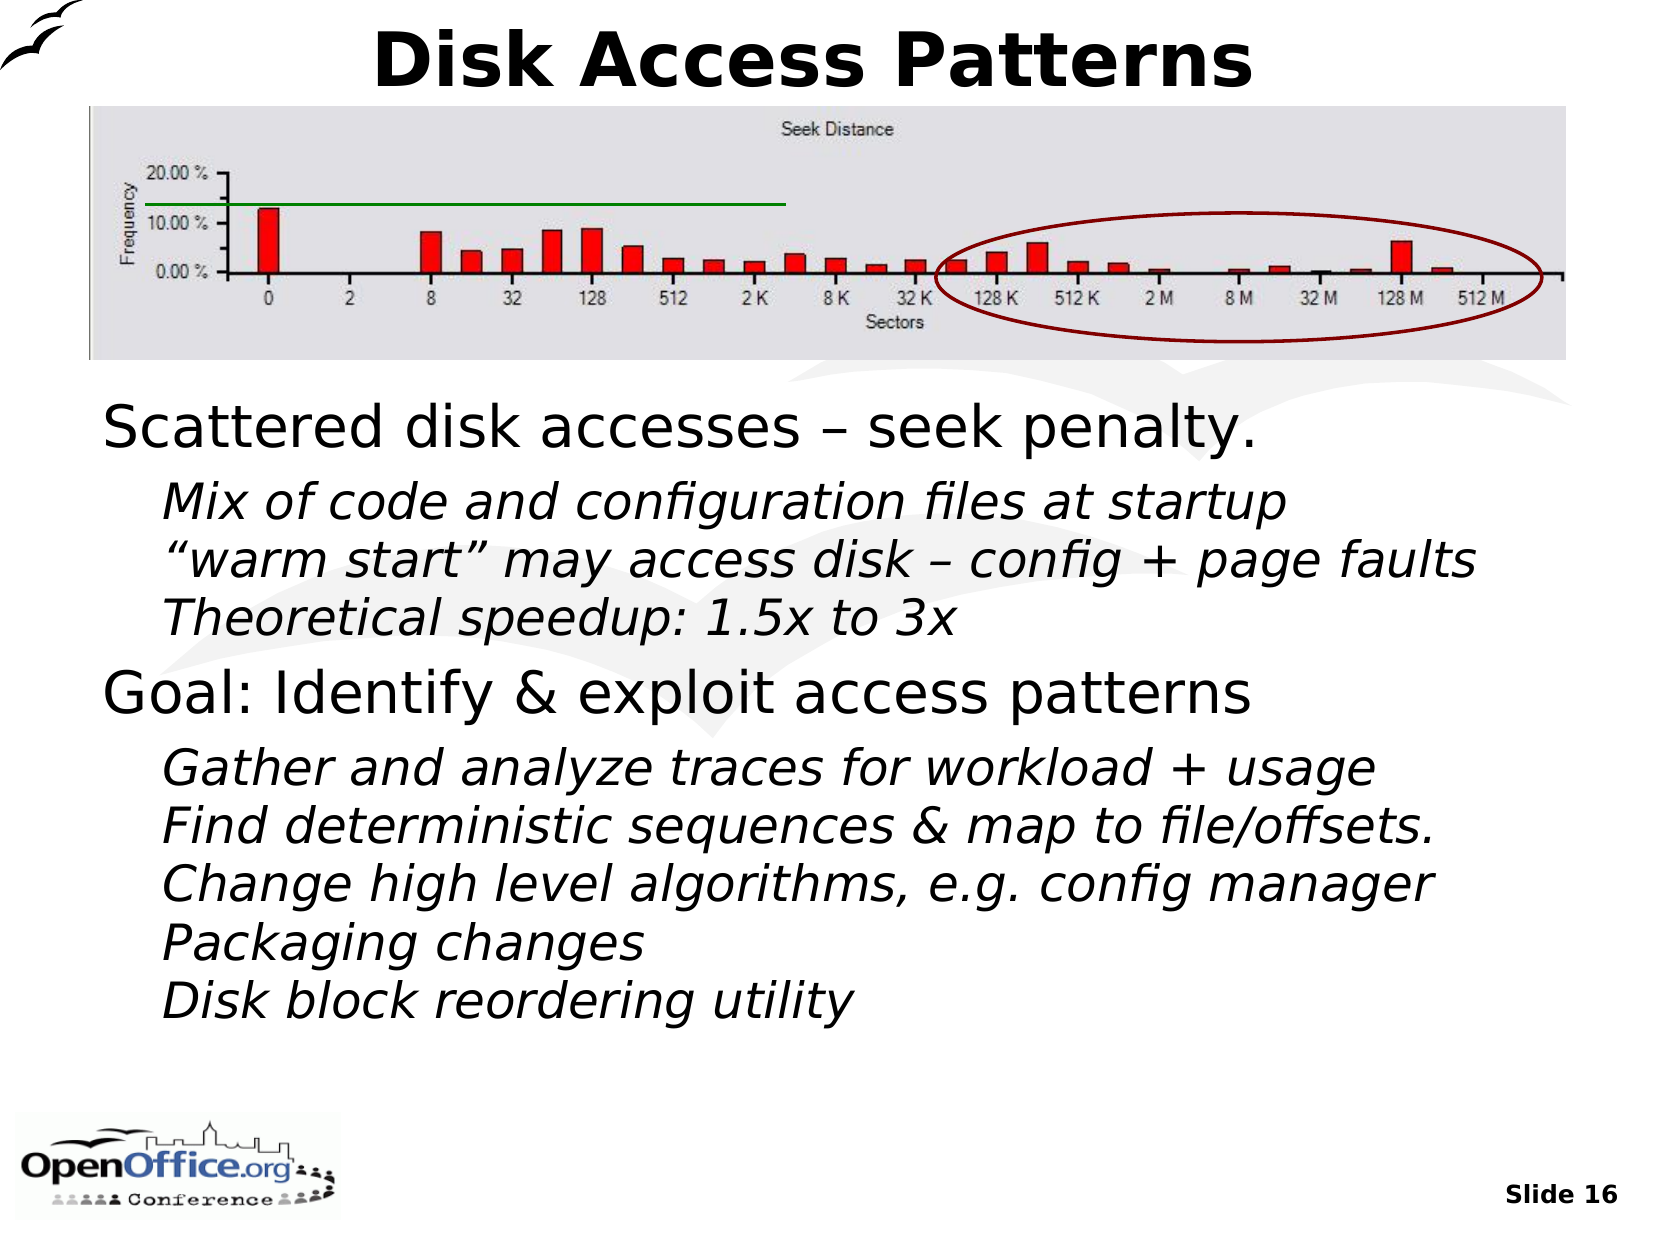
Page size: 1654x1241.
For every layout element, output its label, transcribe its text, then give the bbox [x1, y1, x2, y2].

title Disk Access Patterns [0, 0, 1654, 121]
list Scattered disk accesses – seek penalty. Mix of code and configuration files at startup “warm start” may access disk – config + page faults Theoretical speedup: 1.5x to 3x Goal: Identify & exploit access patterns Gather and analyze traces for workload + usage Find deterministic sequences & map to file/offsets. Change high level algorithms, e.g. config manager Packaging changes Disk block reordering utility [102, 393, 1529, 1085]
picture [15, 1112, 341, 1220]
picture [89, 106, 1566, 361]
